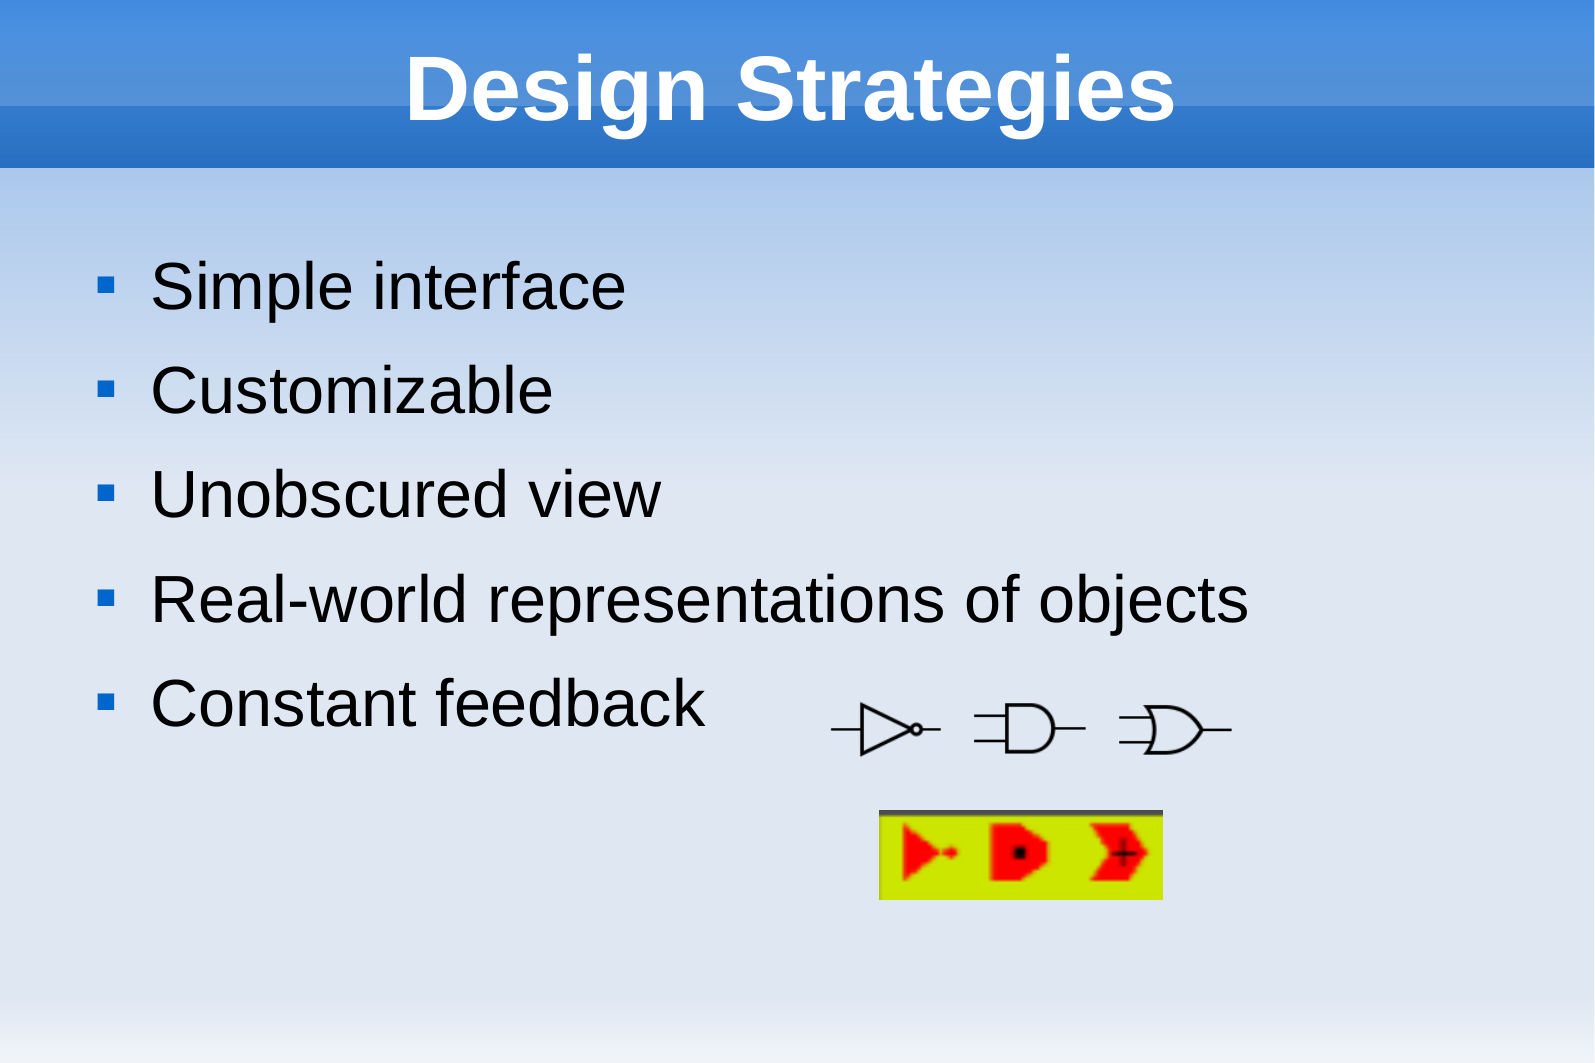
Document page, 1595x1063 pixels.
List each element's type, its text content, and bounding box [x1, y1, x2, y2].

picture [0, 0, 1595, 1063]
list Simple interface Customizable Unobscured view Real-world representations of objects Constant feedback [79, 248, 1515, 936]
title Design Strategies [74, 7, 1510, 171]
